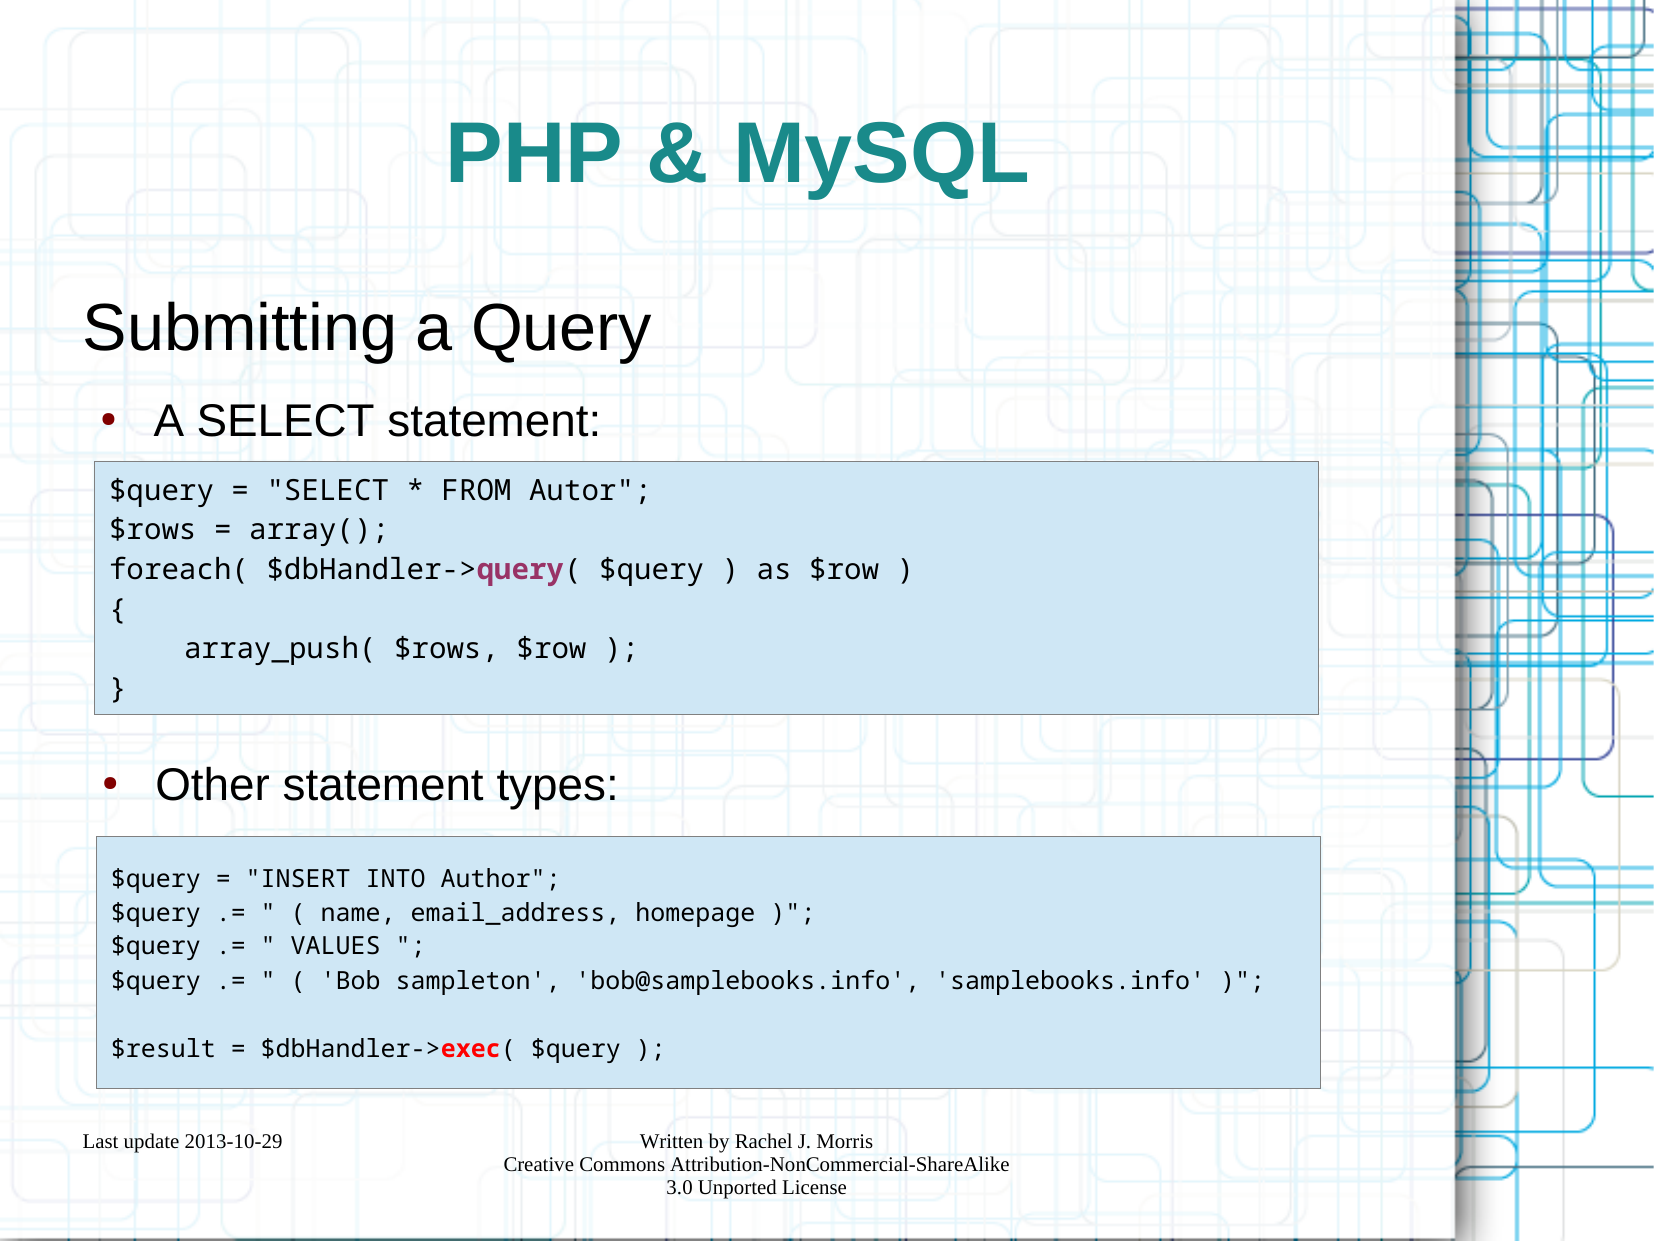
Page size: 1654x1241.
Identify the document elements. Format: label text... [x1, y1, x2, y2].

list Submitting a Query A SELECT statement: [82, 290, 1418, 449]
title PHP & MySQL [59, 49, 1418, 257]
text_box $query = "INSERT INTO Author"; $query .= " ( name, email_address, homepage )"; $query .= " VALUES "; $query .= " ( 'Bob sampleton', 'bob@samplebooks.info', 'samplebooks.info' )"; $result = $dbHandler->exec( $query ); [96, 836, 1321, 1089]
picture [0, 0, 1654, 1241]
list Other statement types: [84, 758, 1420, 823]
text_box $query = "SELECT * FROM Autor"; $rows = array(); foreach( $dbHandler->query( $query ) as $row ) { array_push( $rows, $row ); } [94, 461, 1319, 715]
